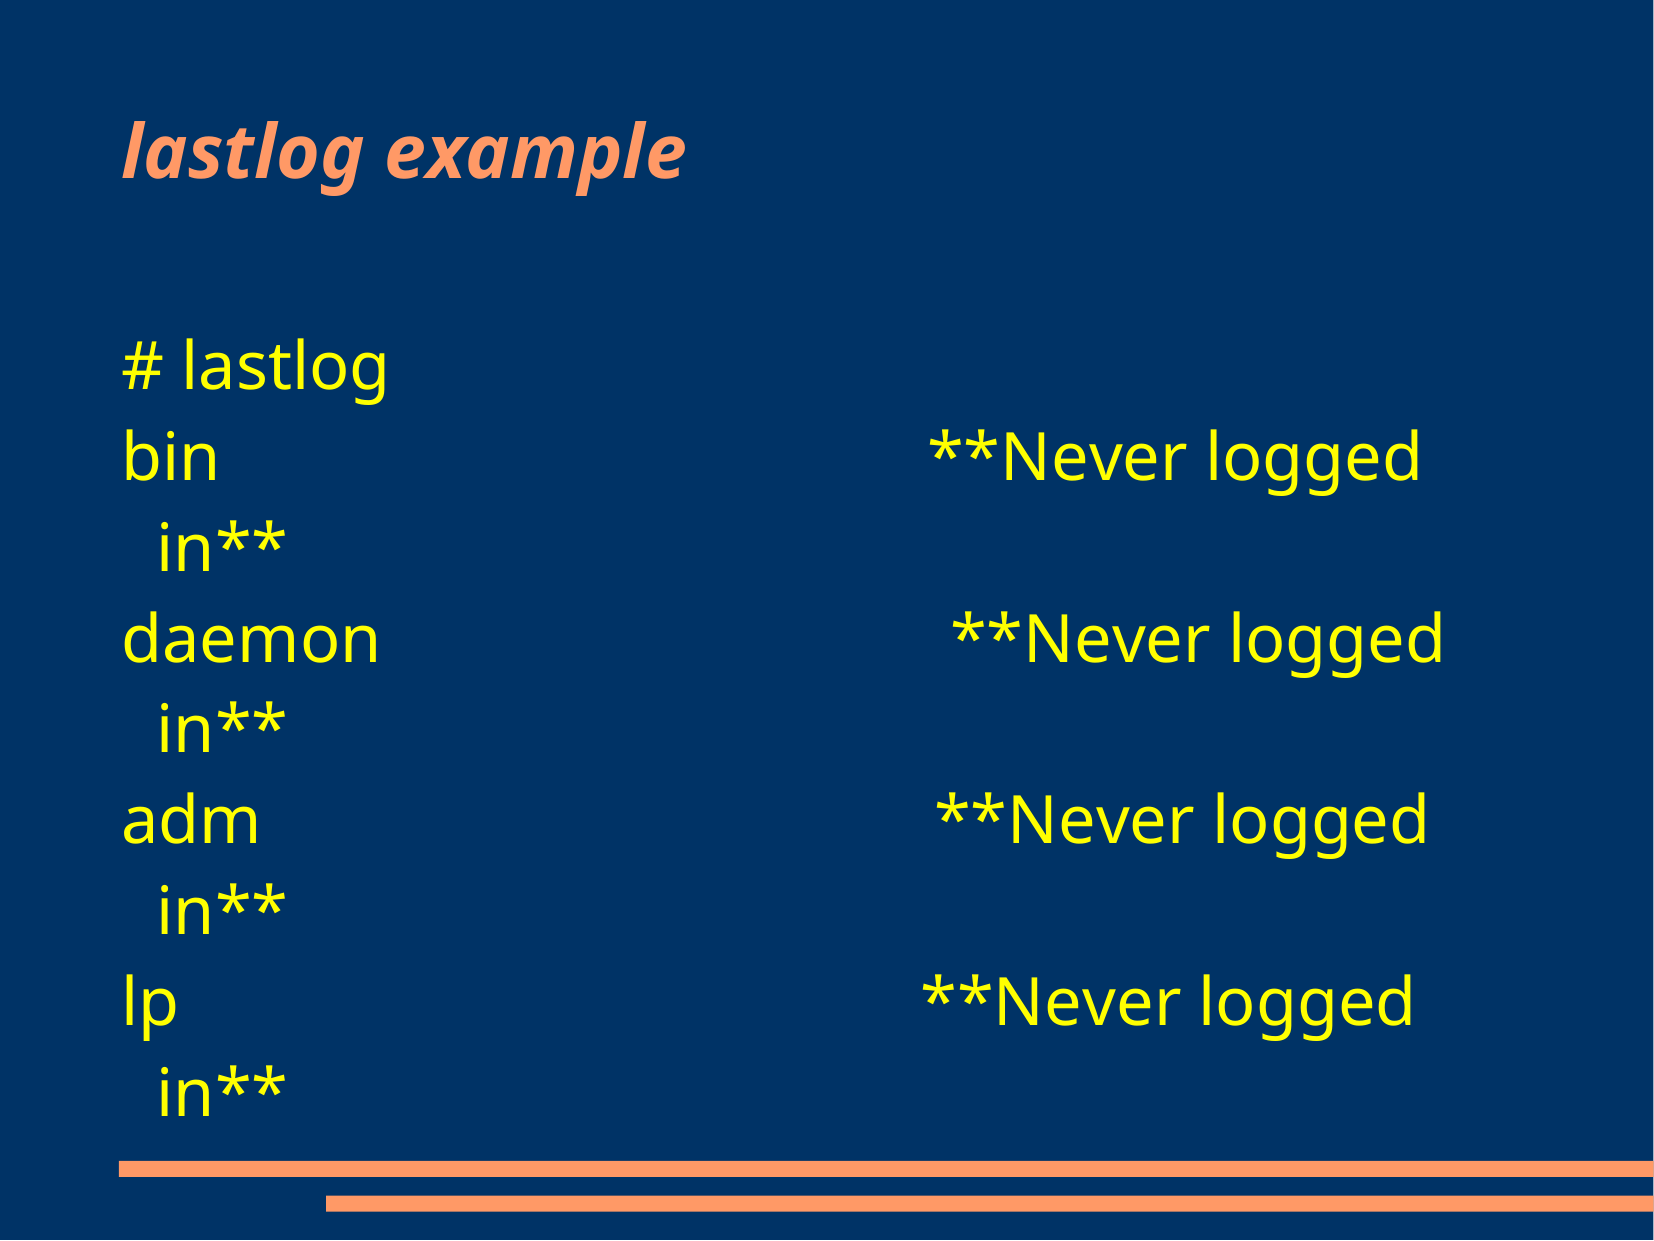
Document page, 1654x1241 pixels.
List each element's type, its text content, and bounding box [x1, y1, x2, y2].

title lastlog example [121, 46, 1534, 254]
subtitle # lastlog bin **Never logged in** daemon **Never logged in** adm **Never logged in** lp **Never logged in** [121, 322, 1561, 1133]
